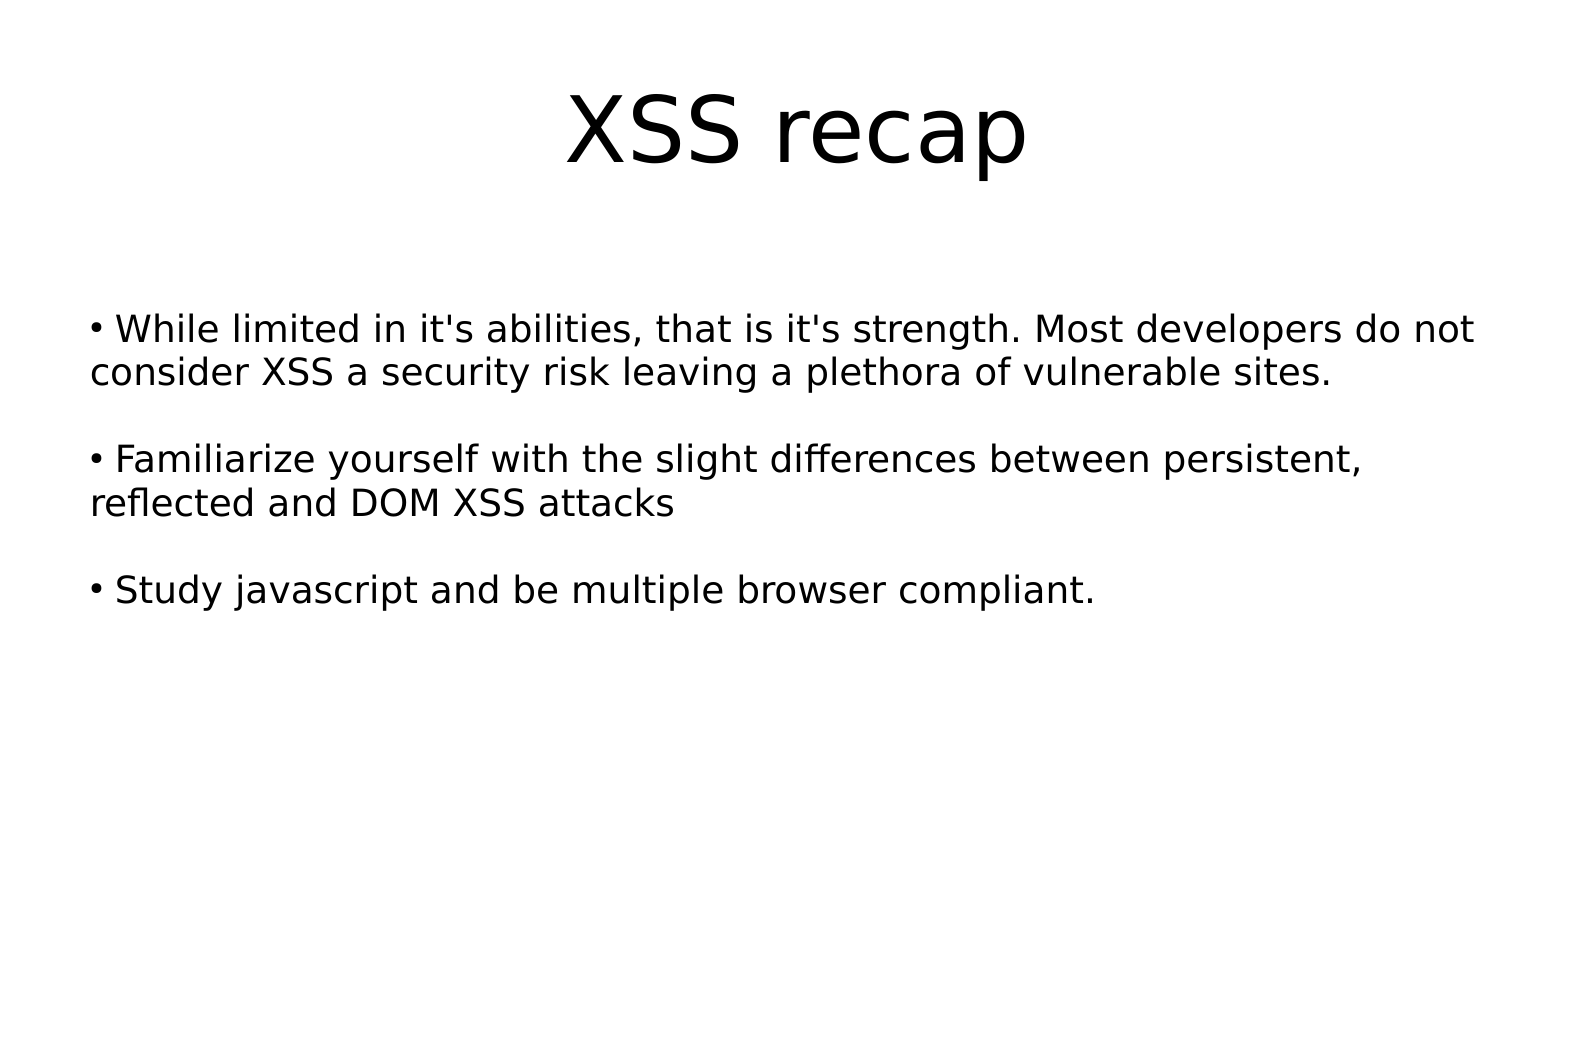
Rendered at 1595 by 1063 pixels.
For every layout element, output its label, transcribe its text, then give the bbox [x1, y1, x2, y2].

text_box While limited in it's abilities, that is it's strength. Most developers do not consider XSS a security risk leaving a plethora of vulnerable sites. Familiarize yourself with the slight differences between persistent, reflected and DOM XSS attacks Study javascript and be multiple browser compliant. [75, 300, 1501, 713]
title XSS recap [79, 49, 1515, 213]
